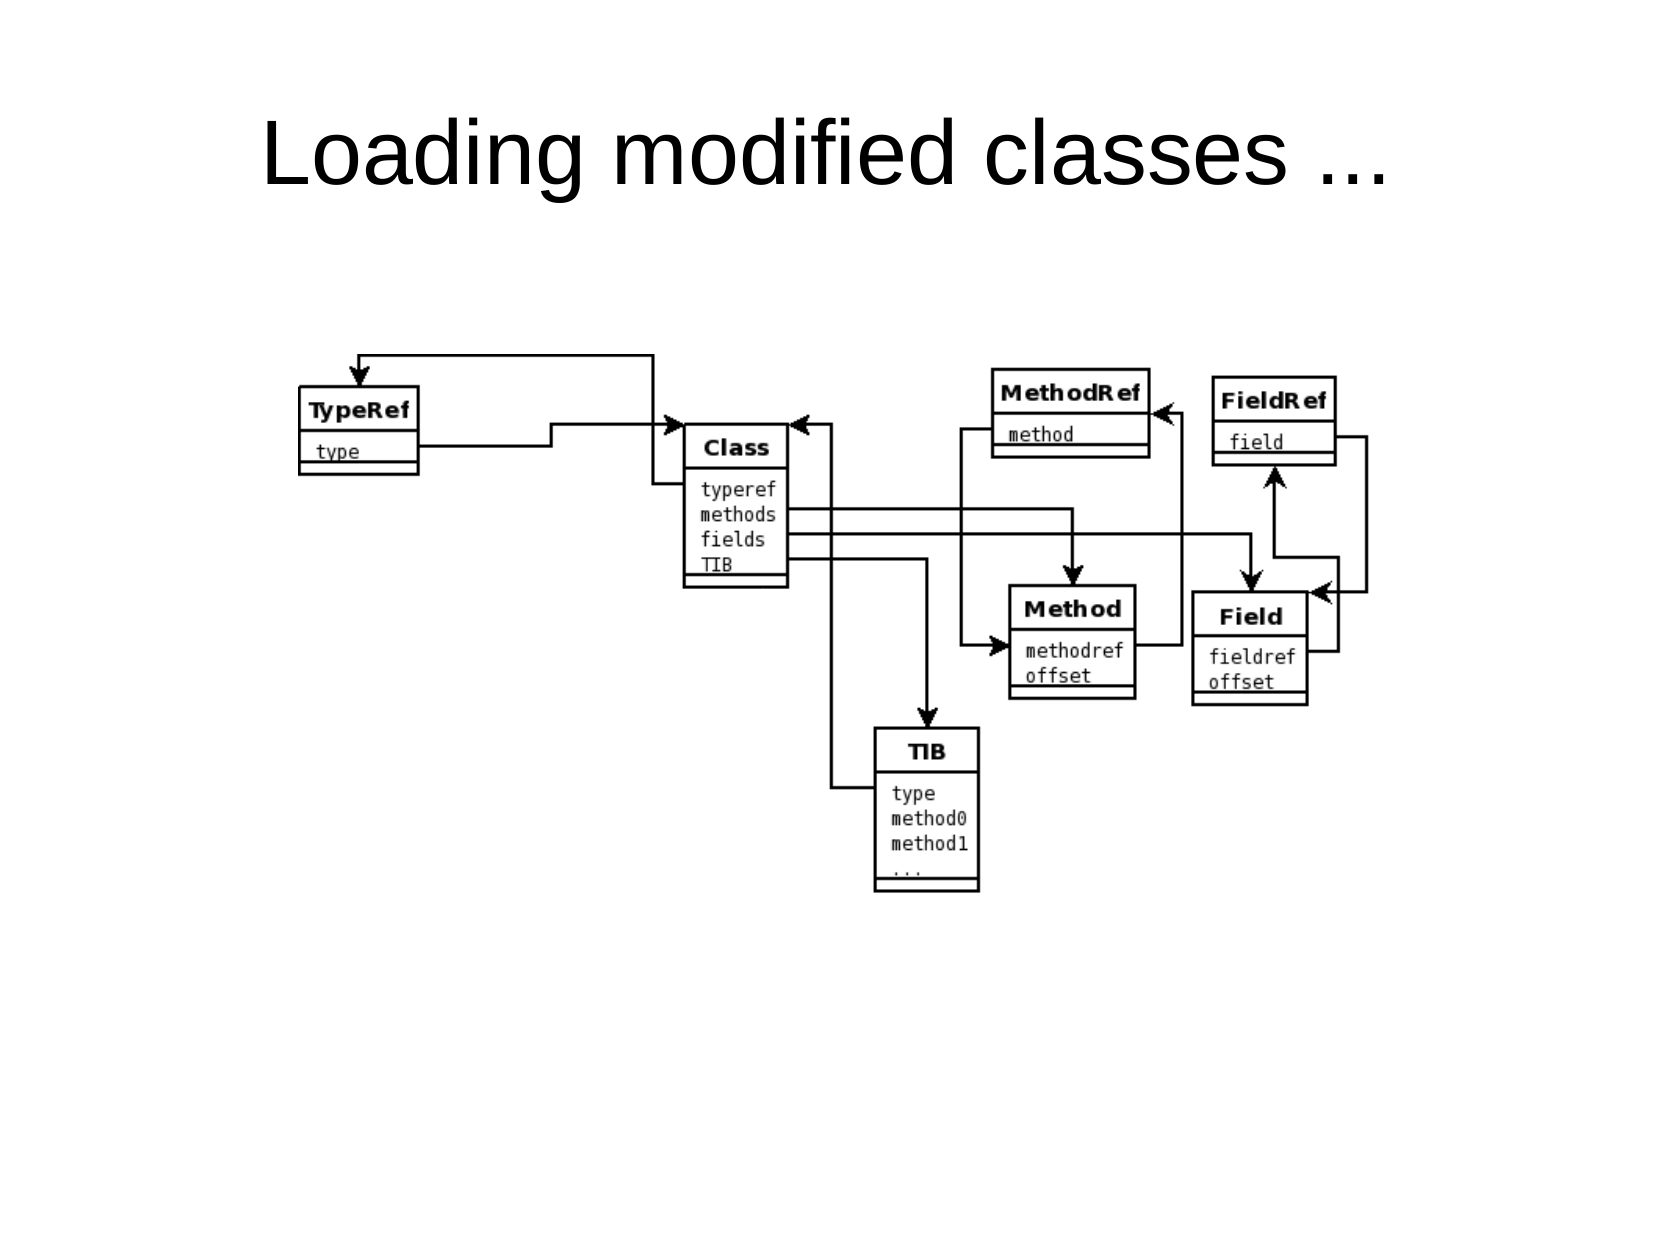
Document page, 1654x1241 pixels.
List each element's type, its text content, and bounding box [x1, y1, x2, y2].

title Loading modified classes ... [82, 56, 1571, 250]
picture [298, 354, 1370, 896]
